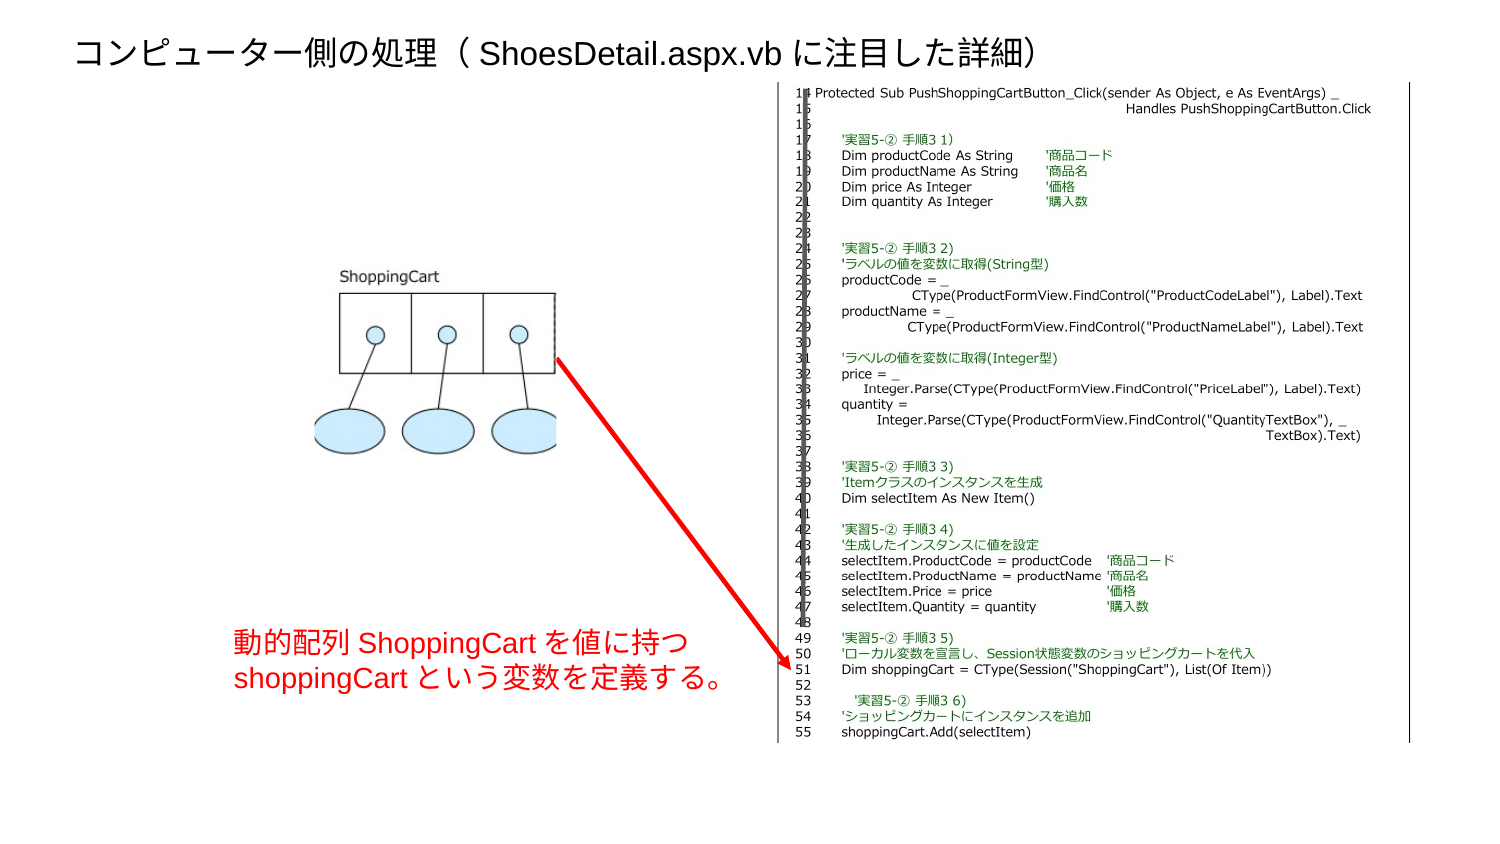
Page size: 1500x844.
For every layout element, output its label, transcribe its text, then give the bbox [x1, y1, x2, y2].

text_box 動的配列ShoppingCartを値に持つ shoppingCartという変数を定義する。 [218, 609, 758, 714]
title コンピューター側の処理（ShoesDetail.aspx.vbに注目した詳細） [57, 16, 1455, 69]
picture [314, 259, 557, 457]
picture [774, 82, 1427, 743]
